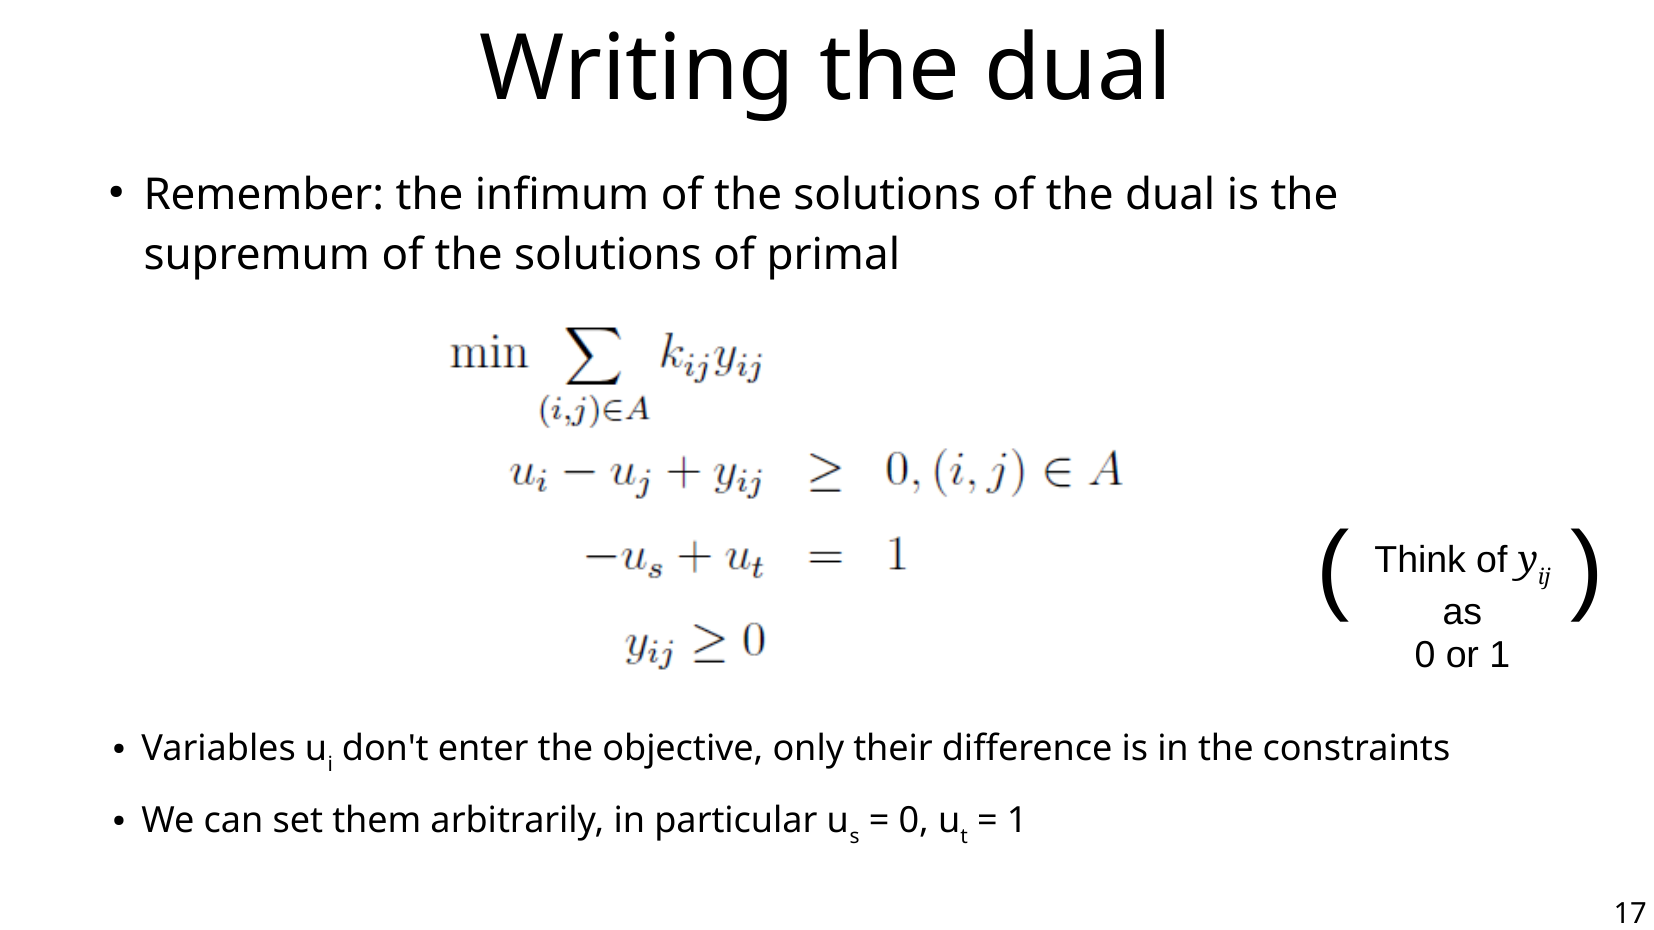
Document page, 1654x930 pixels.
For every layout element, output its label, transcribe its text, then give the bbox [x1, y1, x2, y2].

text_box Think of yij as 0 or 1 [1335, 525, 1591, 633]
text_box ) [1555, 503, 1646, 631]
picture [373, 284, 1185, 706]
title Writing the dual [82, 0, 1571, 168]
text_box ( [1301, 503, 1392, 631]
text_box Remember: the infimum of the solutions of the dual is the supremum of the solutions of primal [96, 162, 1573, 284]
text_box Variables ui don't enter the objective, only their difference is in the constraints We can set them arbitrarily, in particular us = 0, ut = 1 [103, 721, 1462, 902]
